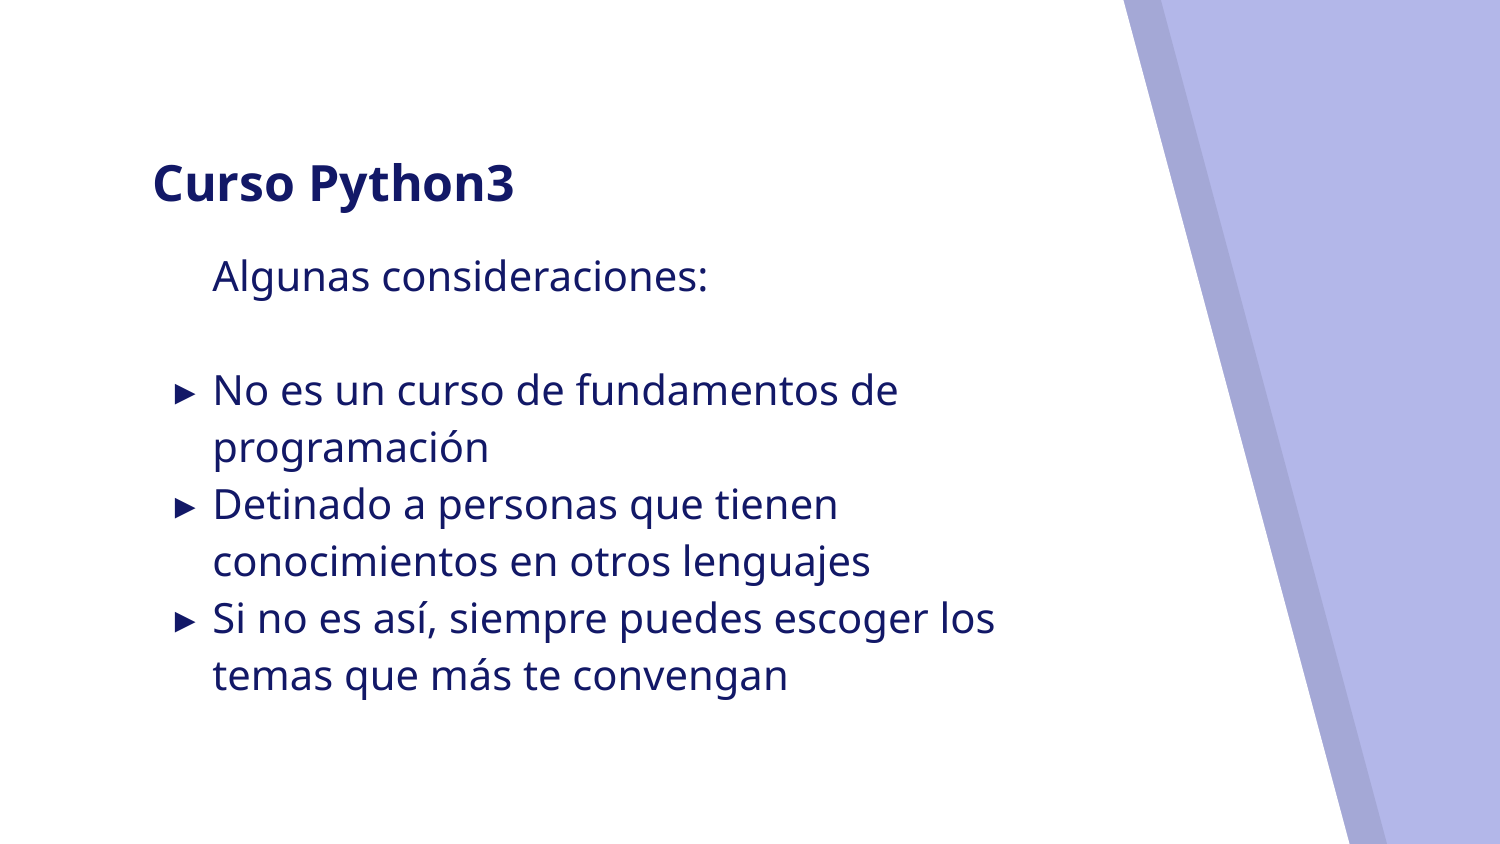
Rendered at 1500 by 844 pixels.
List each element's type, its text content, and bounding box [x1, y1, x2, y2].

title Curso Python3 [137, 146, 1011, 227]
list Algunas consideraciones: No es un curso de fundamentos de programación Detinado a personas que tienen conocimientos en otros lenguajes Si no es así, siempre puedes escoger los temas que más te convengan [137, 246, 1011, 684]
